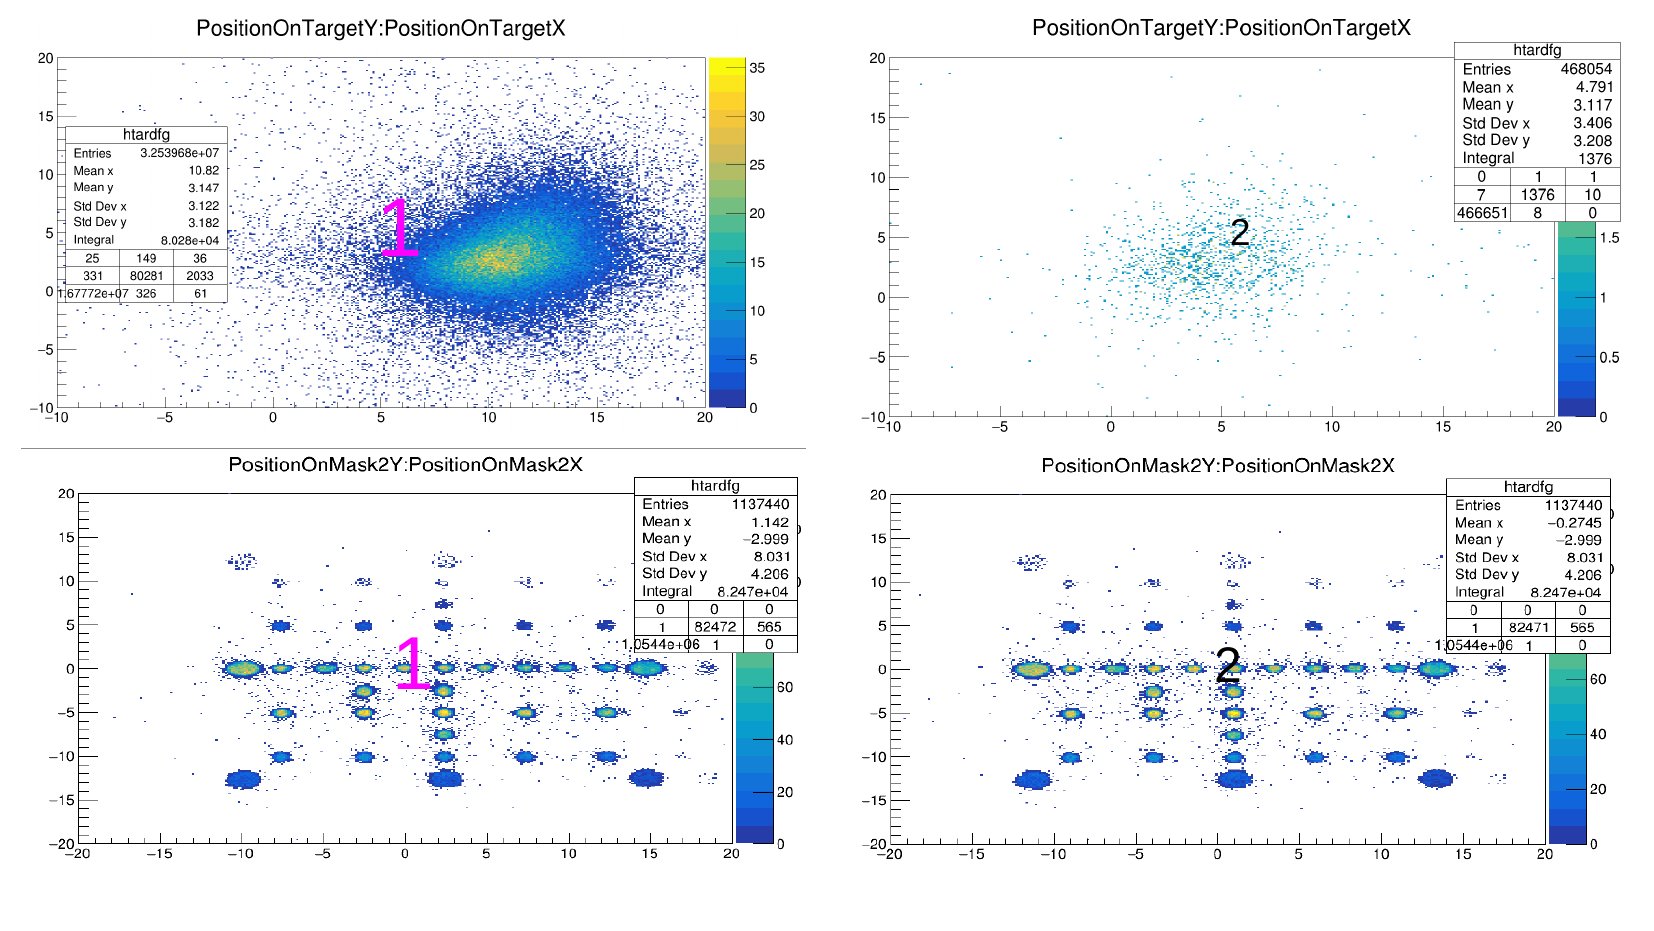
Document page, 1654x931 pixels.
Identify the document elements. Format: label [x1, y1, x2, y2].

picture [21, 448, 806, 878]
picture [848, 17, 1632, 447]
picture [836, 451, 1620, 880]
picture [17, 18, 781, 437]
